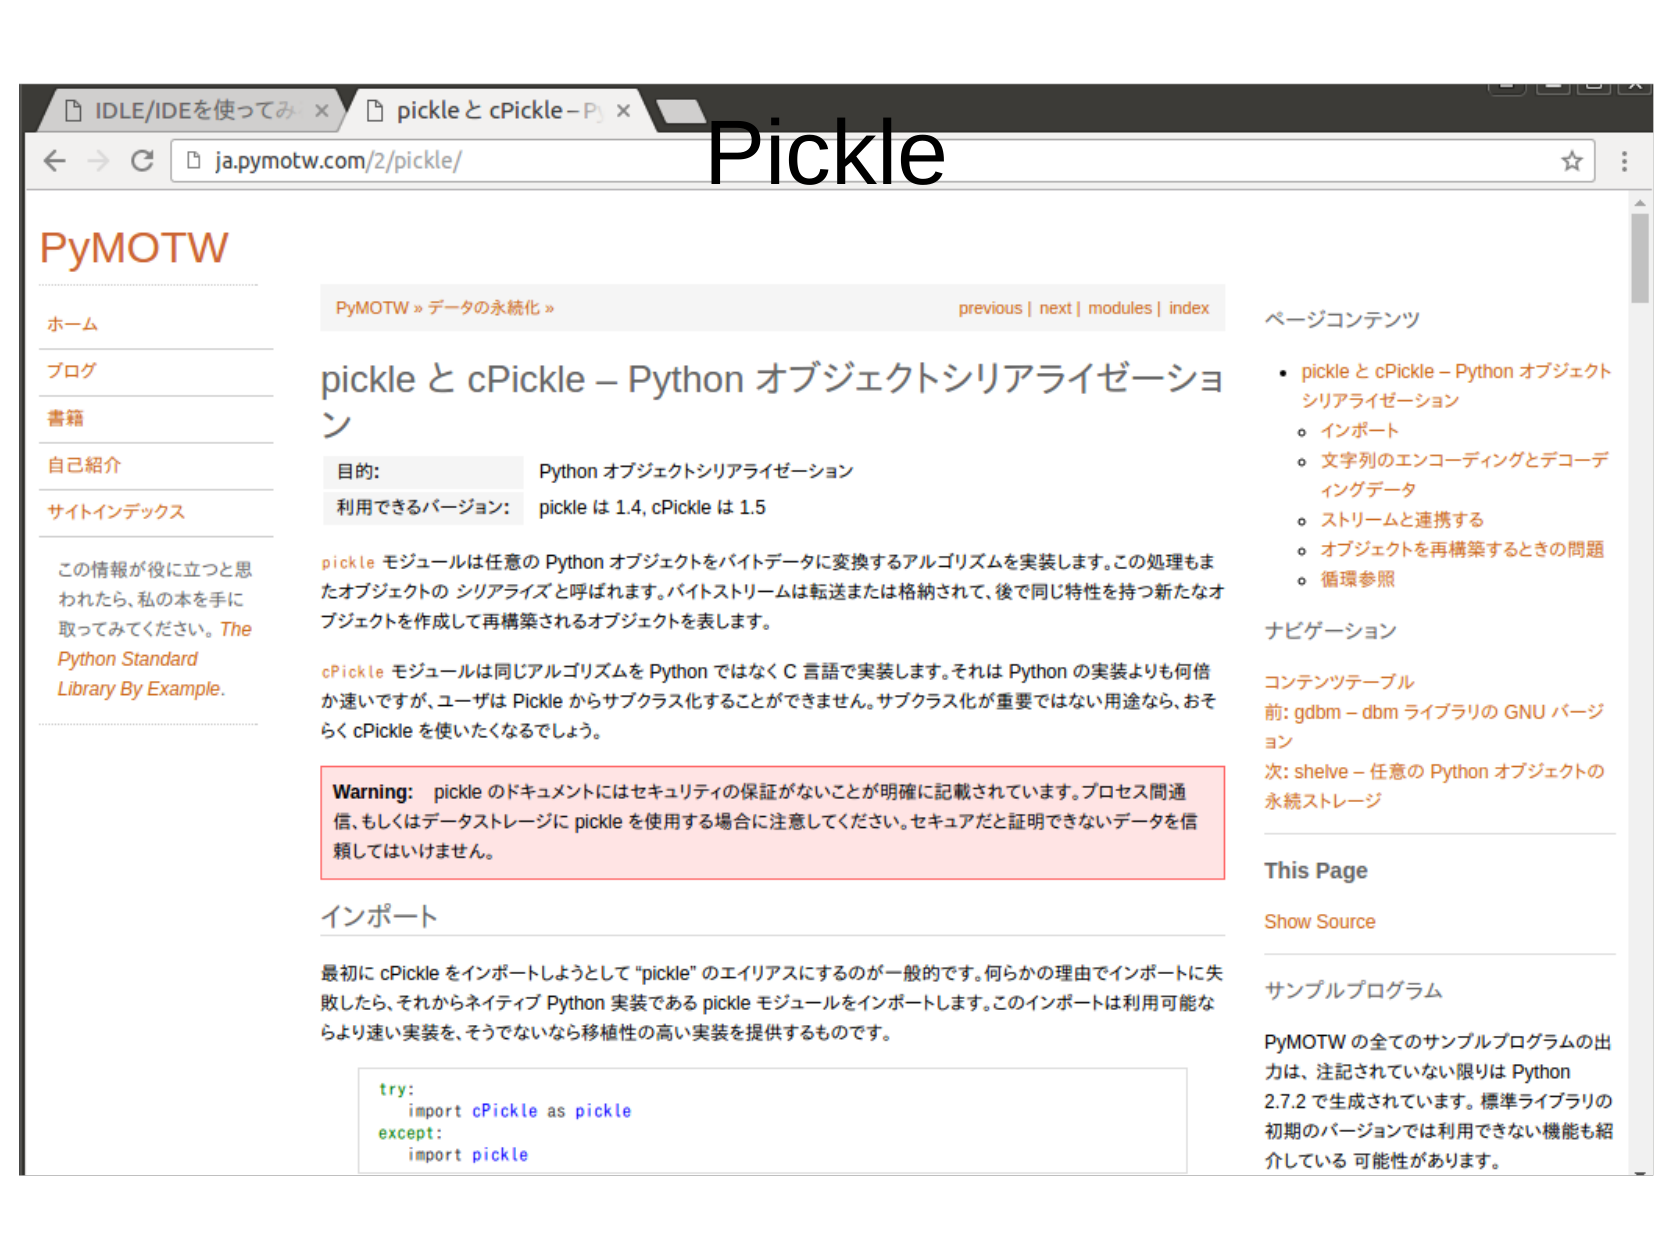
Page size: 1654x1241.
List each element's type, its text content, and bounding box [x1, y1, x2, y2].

title Pickle [82, 49, 1571, 257]
picture [19, 64, 1654, 1196]
